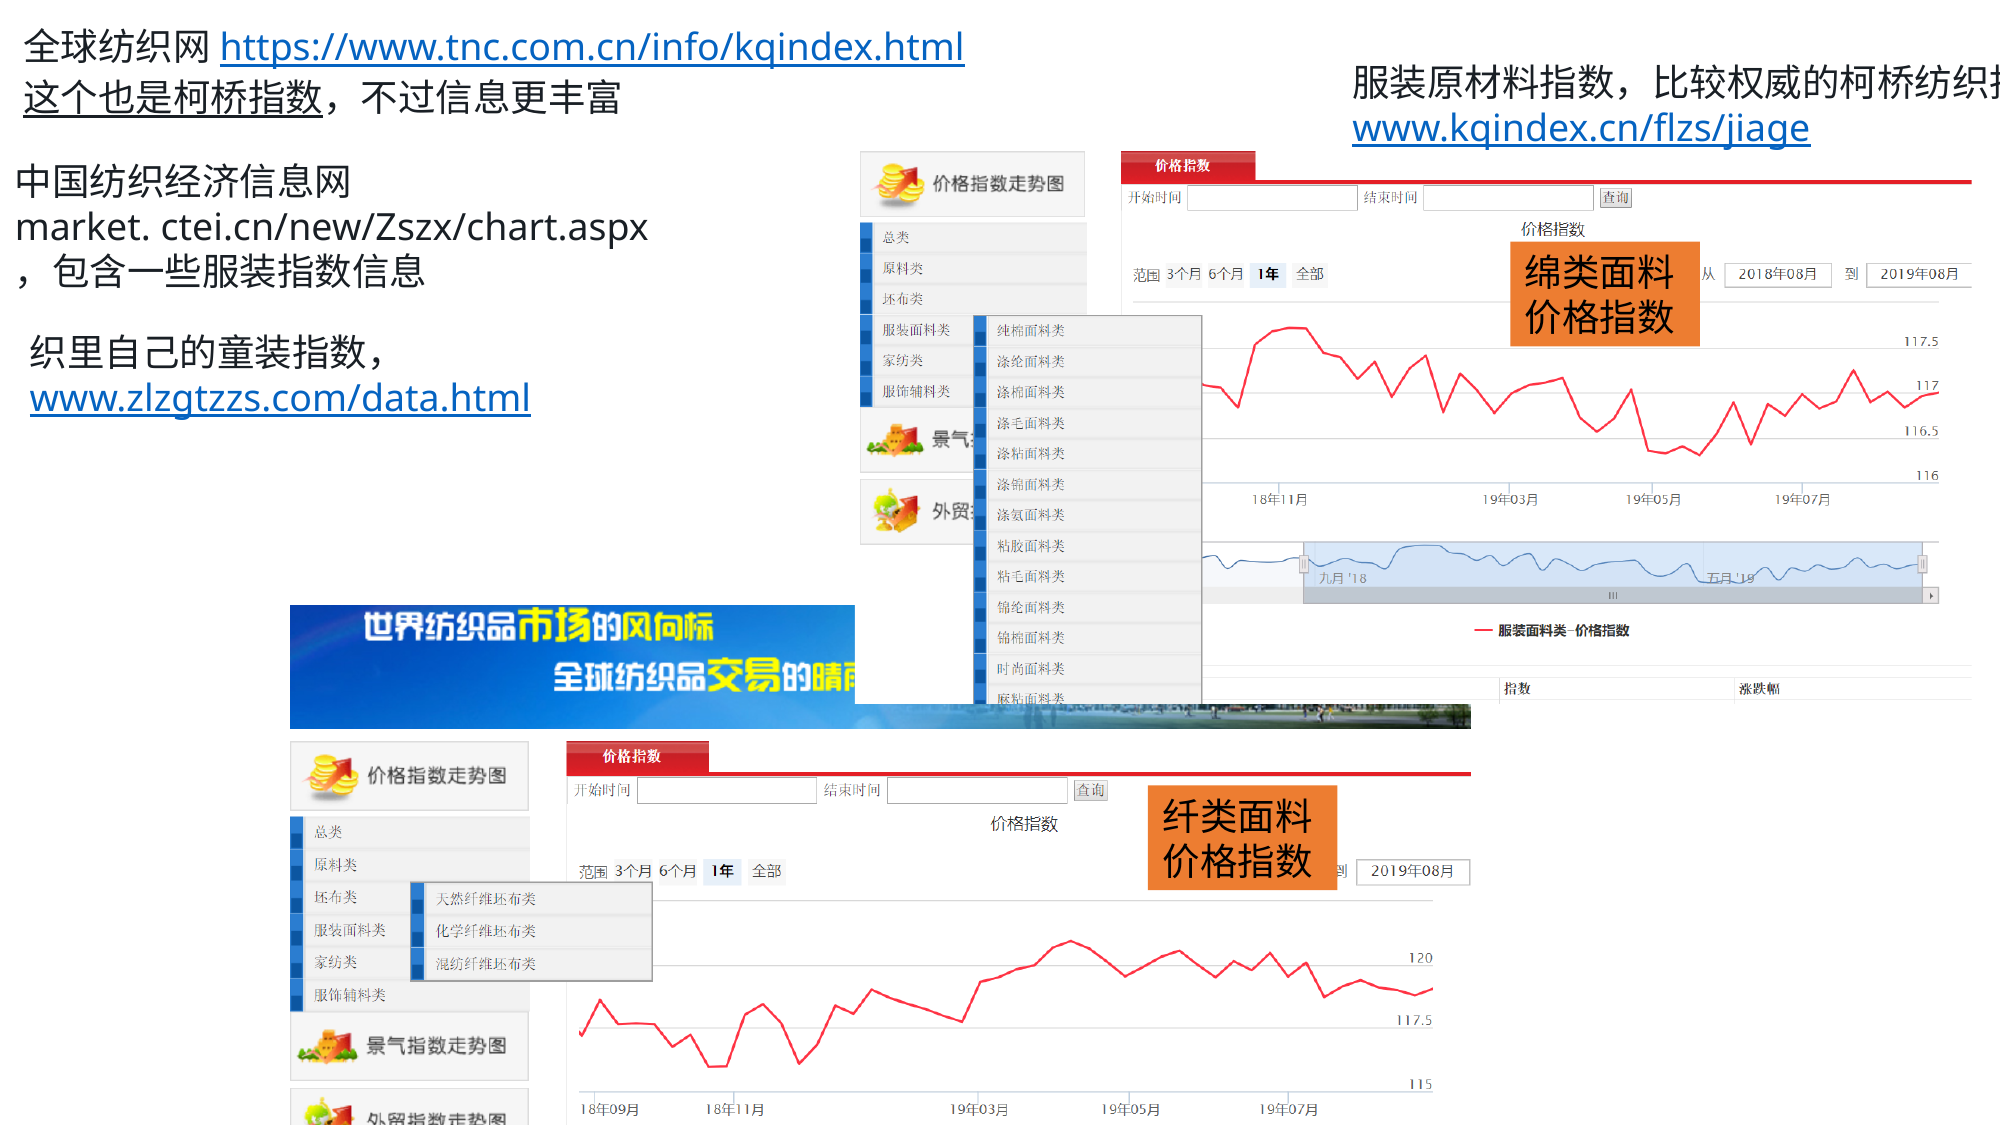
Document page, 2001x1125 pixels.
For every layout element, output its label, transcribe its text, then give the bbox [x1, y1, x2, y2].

text_box 中国纺织经济信息网 market. ctei.cn/new/Zszx/chart.aspx ，包含一些服装指数信息 [0, 150, 854, 301]
text_box 全球纺织网https://www.tnc.com.cn/info/kqindex.html这个也是柯桥指数，不过信息更丰富 [8, 16, 1009, 137]
text_box 服装原材料指数，比较权威的柯桥纺织指数www.kqindex.cn/flzs/jiage [1337, 51, 2000, 162]
text_box 纤类面料价格指数 [1147, 785, 1338, 891]
text_box 织里自己的童装指数， www.zlzgtzzs.com/data.html [14, 321, 547, 432]
picture [270, 149, 1972, 1125]
text_box 绵类面料价格指数 [1510, 241, 1700, 347]
